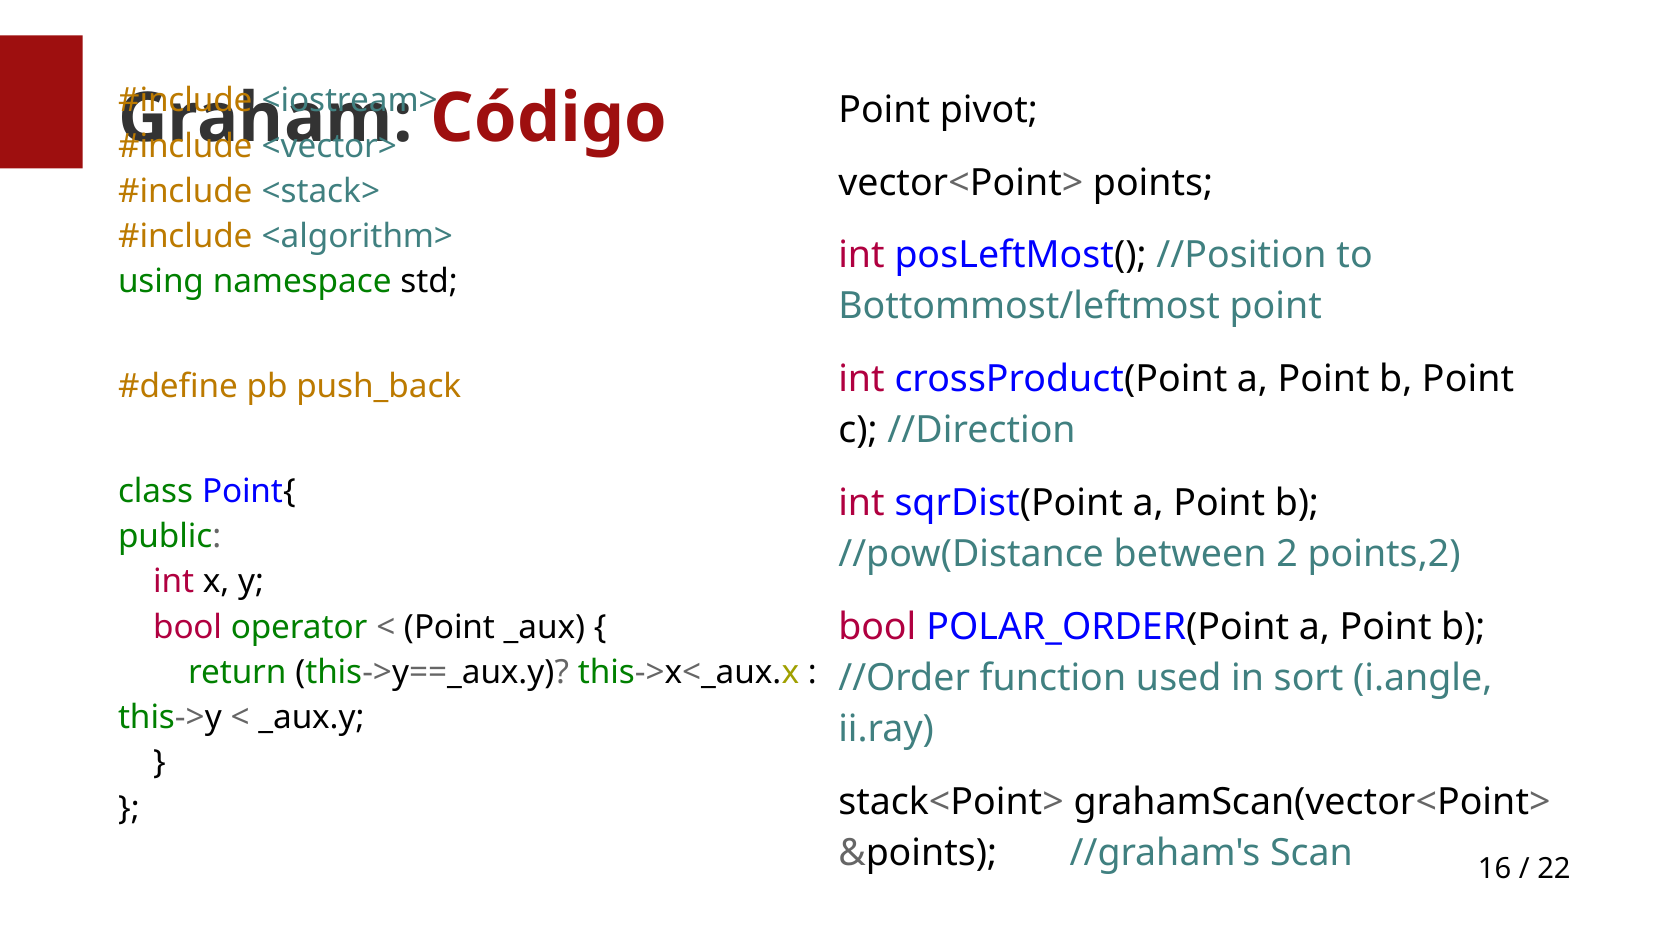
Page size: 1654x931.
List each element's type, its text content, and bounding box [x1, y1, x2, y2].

title Graham: Código [118, 37, 1571, 193]
list Point pivot; vector<Point> points; int posLeftMost(); //Position to Bottommost/leftmost point int crossProduct(Point a, Point b, Point c); //Direction int sqrDist(Point a, Point b); //pow(Distance between 2 points,2) bool POLAR_ORDER(Point a, Point b); //Order function used in sort (i.angle, ii.ray) stack<Point> grahamScan(vector<Point> &points); //graham's Scan [838, 337, 1559, 877]
list #include <iostream> #include <vector> #include <stack> #include <algorithm> using namespace std; #define pb push_back class Point{ public: int x, y; bool operator < (Point _aux) { return (this->y==_aux.y)? this->x<_aux.x : this->y < _aux.y; } }; [118, 346, 839, 886]
